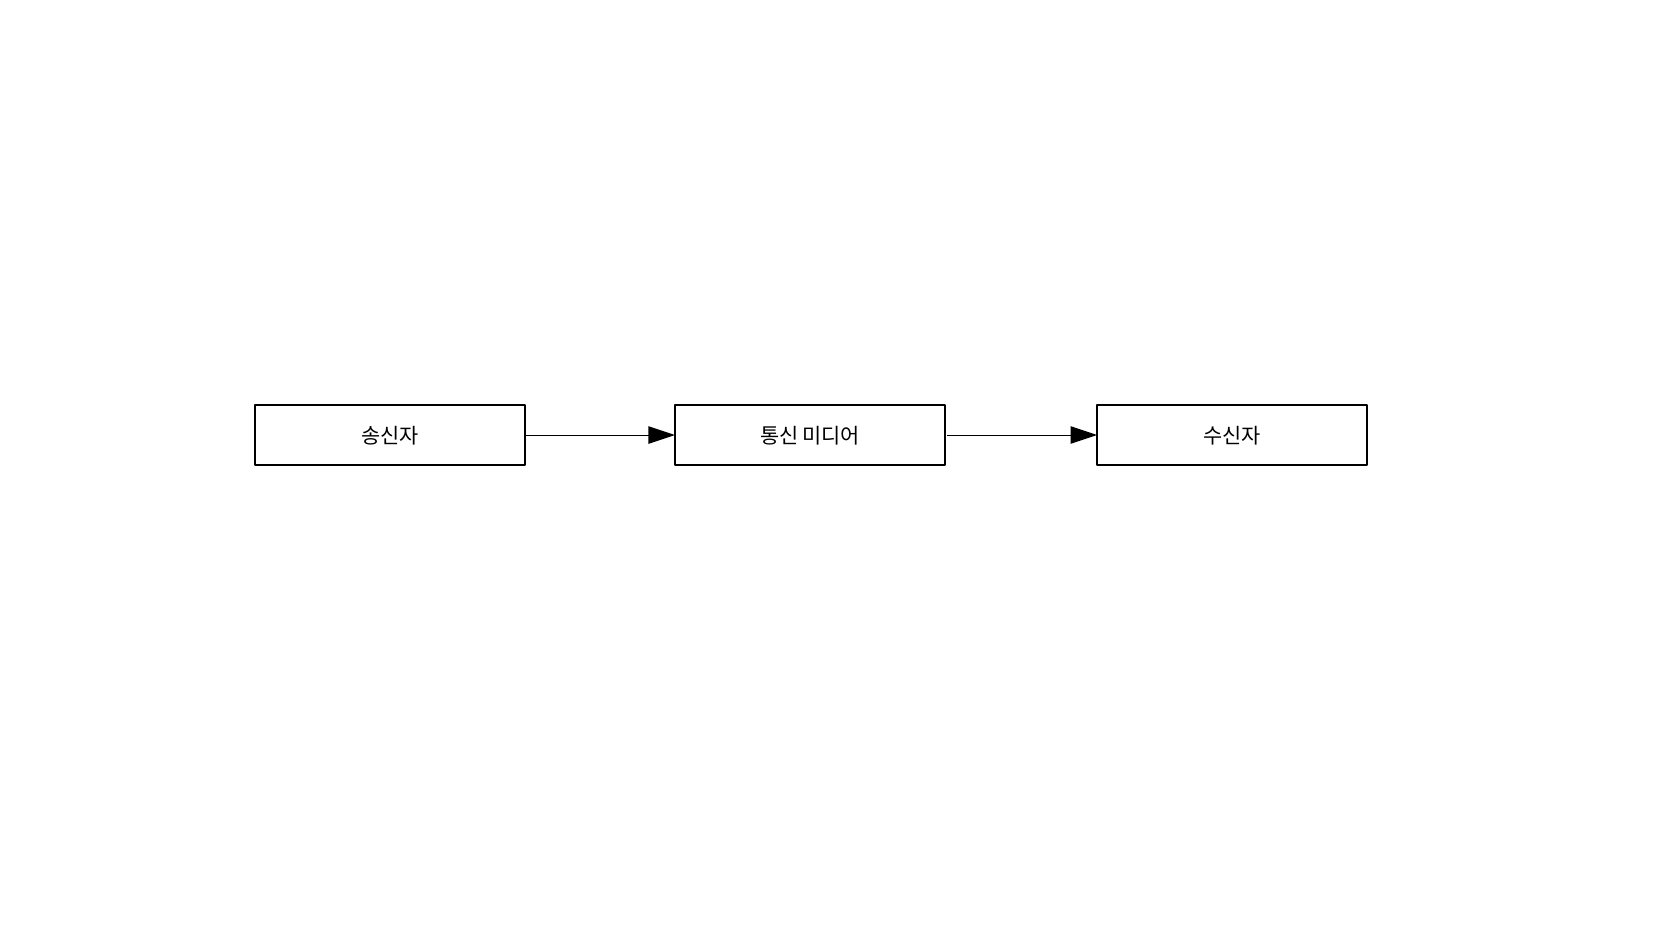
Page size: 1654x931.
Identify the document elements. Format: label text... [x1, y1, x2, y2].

text_box 송신자 [255, 405, 526, 466]
text_box 수신자 [1097, 405, 1368, 466]
text_box 통신 미디어 [675, 405, 946, 466]
